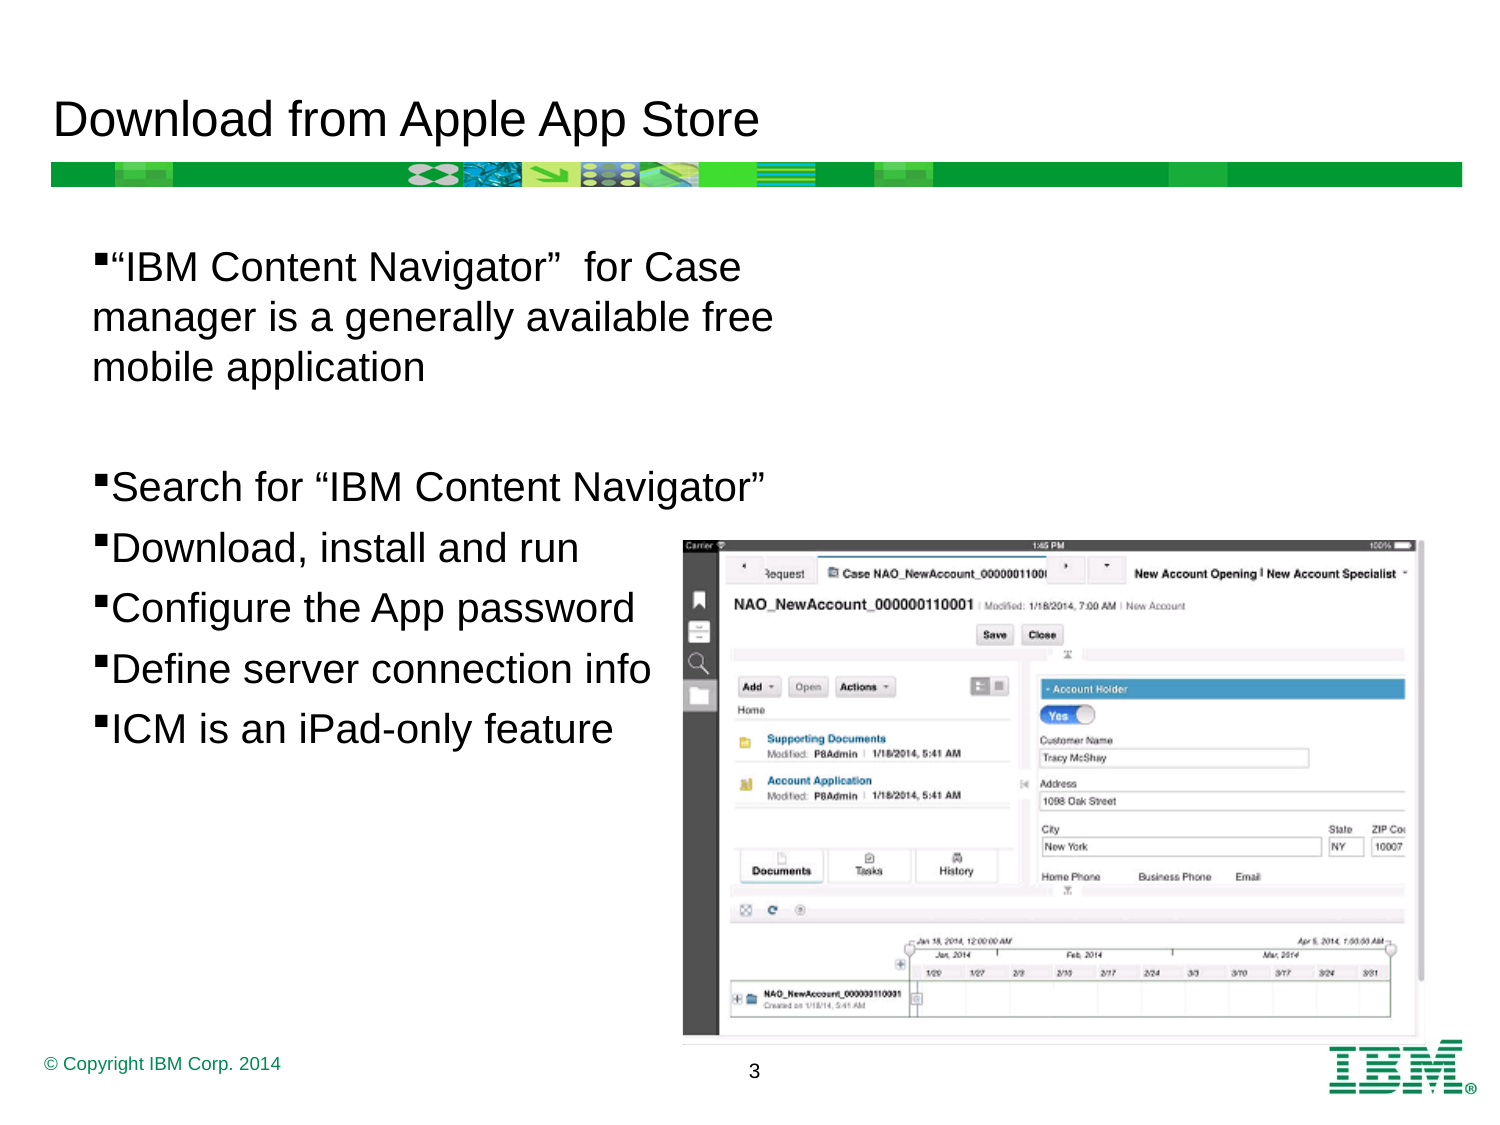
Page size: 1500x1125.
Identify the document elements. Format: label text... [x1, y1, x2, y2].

list “IBM Content Navigator” for Case manager is a generally available free mobile application Search for “IBM Content Navigator” Download, install and run Configure the App password Define server connection info ICM is an iPad-only feature [76, 231, 796, 841]
title Download from Apple App Store [37, 45, 1388, 188]
picture [682, 539, 1479, 1096]
picture [50, 161, 1463, 189]
text_box <number> [425, 1052, 776, 1113]
